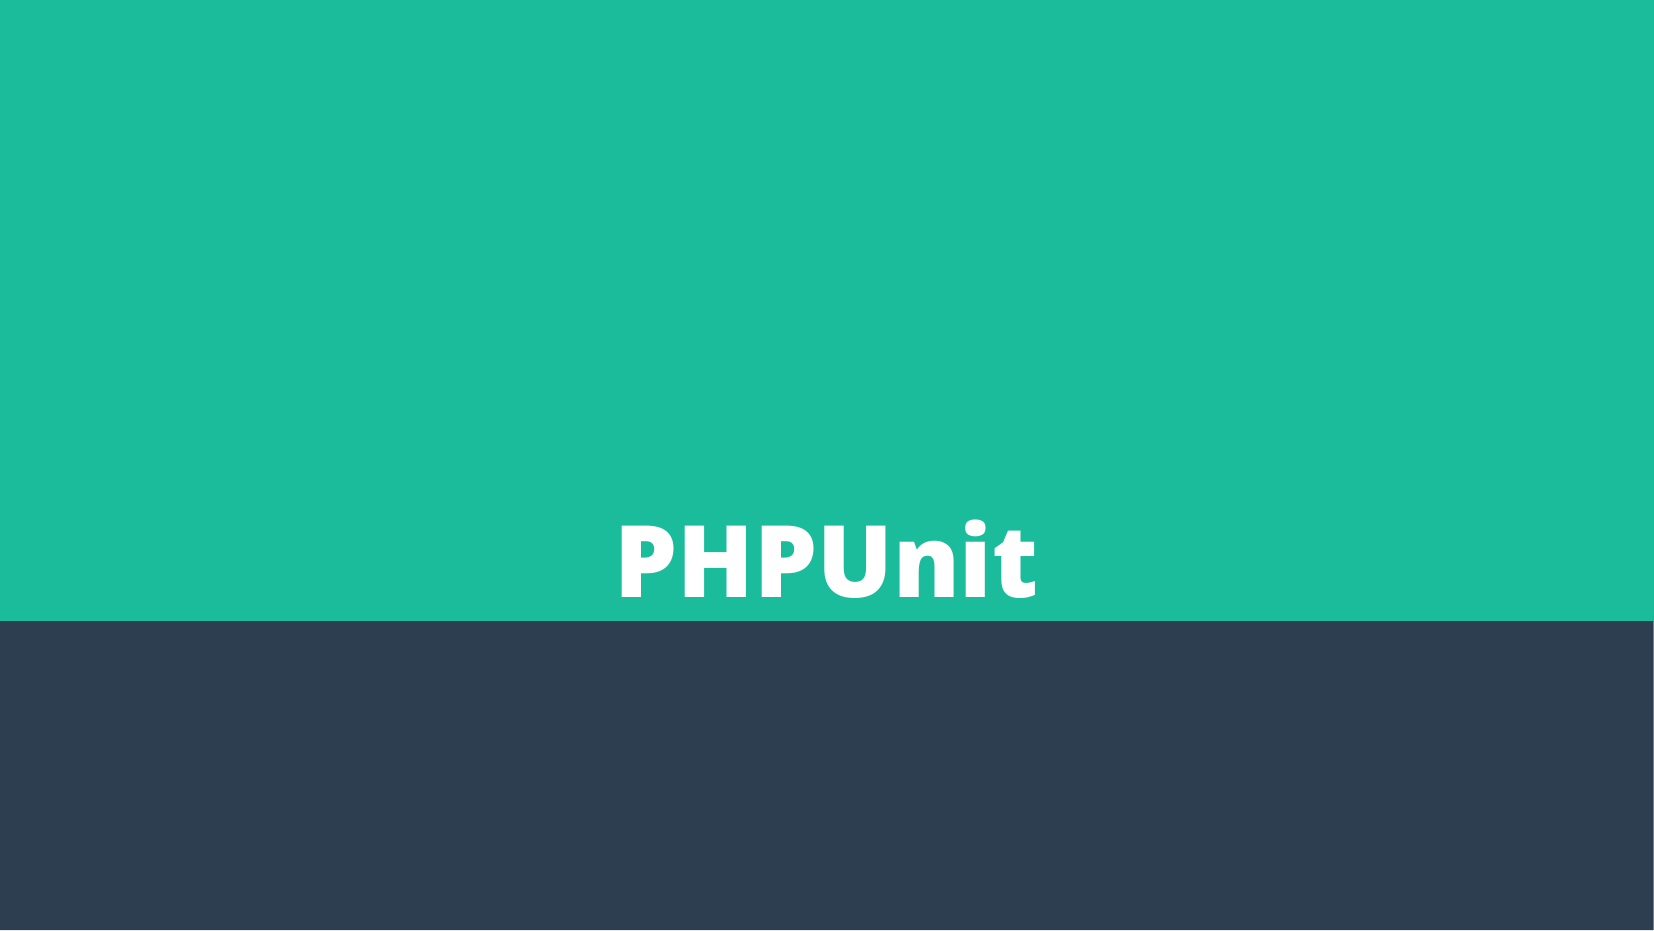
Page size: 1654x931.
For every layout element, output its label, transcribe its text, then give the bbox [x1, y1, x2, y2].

title PHPUnit [59, 429, 1595, 619]
